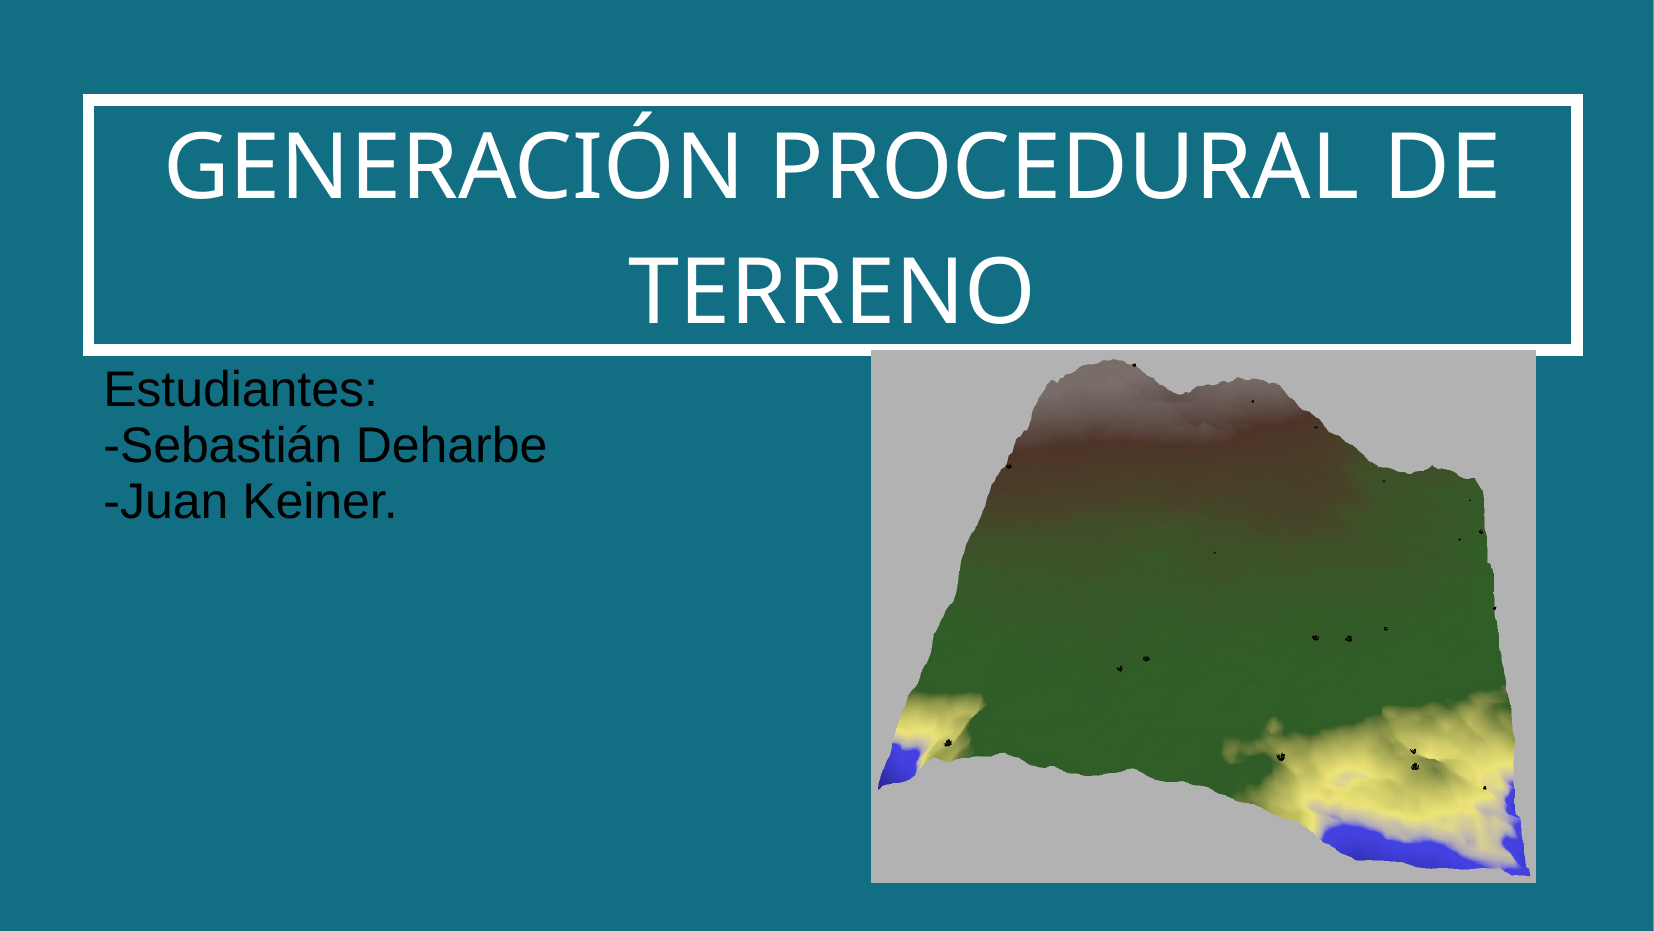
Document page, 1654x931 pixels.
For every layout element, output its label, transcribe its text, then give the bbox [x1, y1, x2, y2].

text_box Estudiantes: -Sebastián Deharbe -Juan Keiner. [88, 354, 871, 537]
title GENERACIÓN PROCEDURAL DE TERRENO [88, 118, 1577, 333]
picture [0, 0, 1654, 931]
